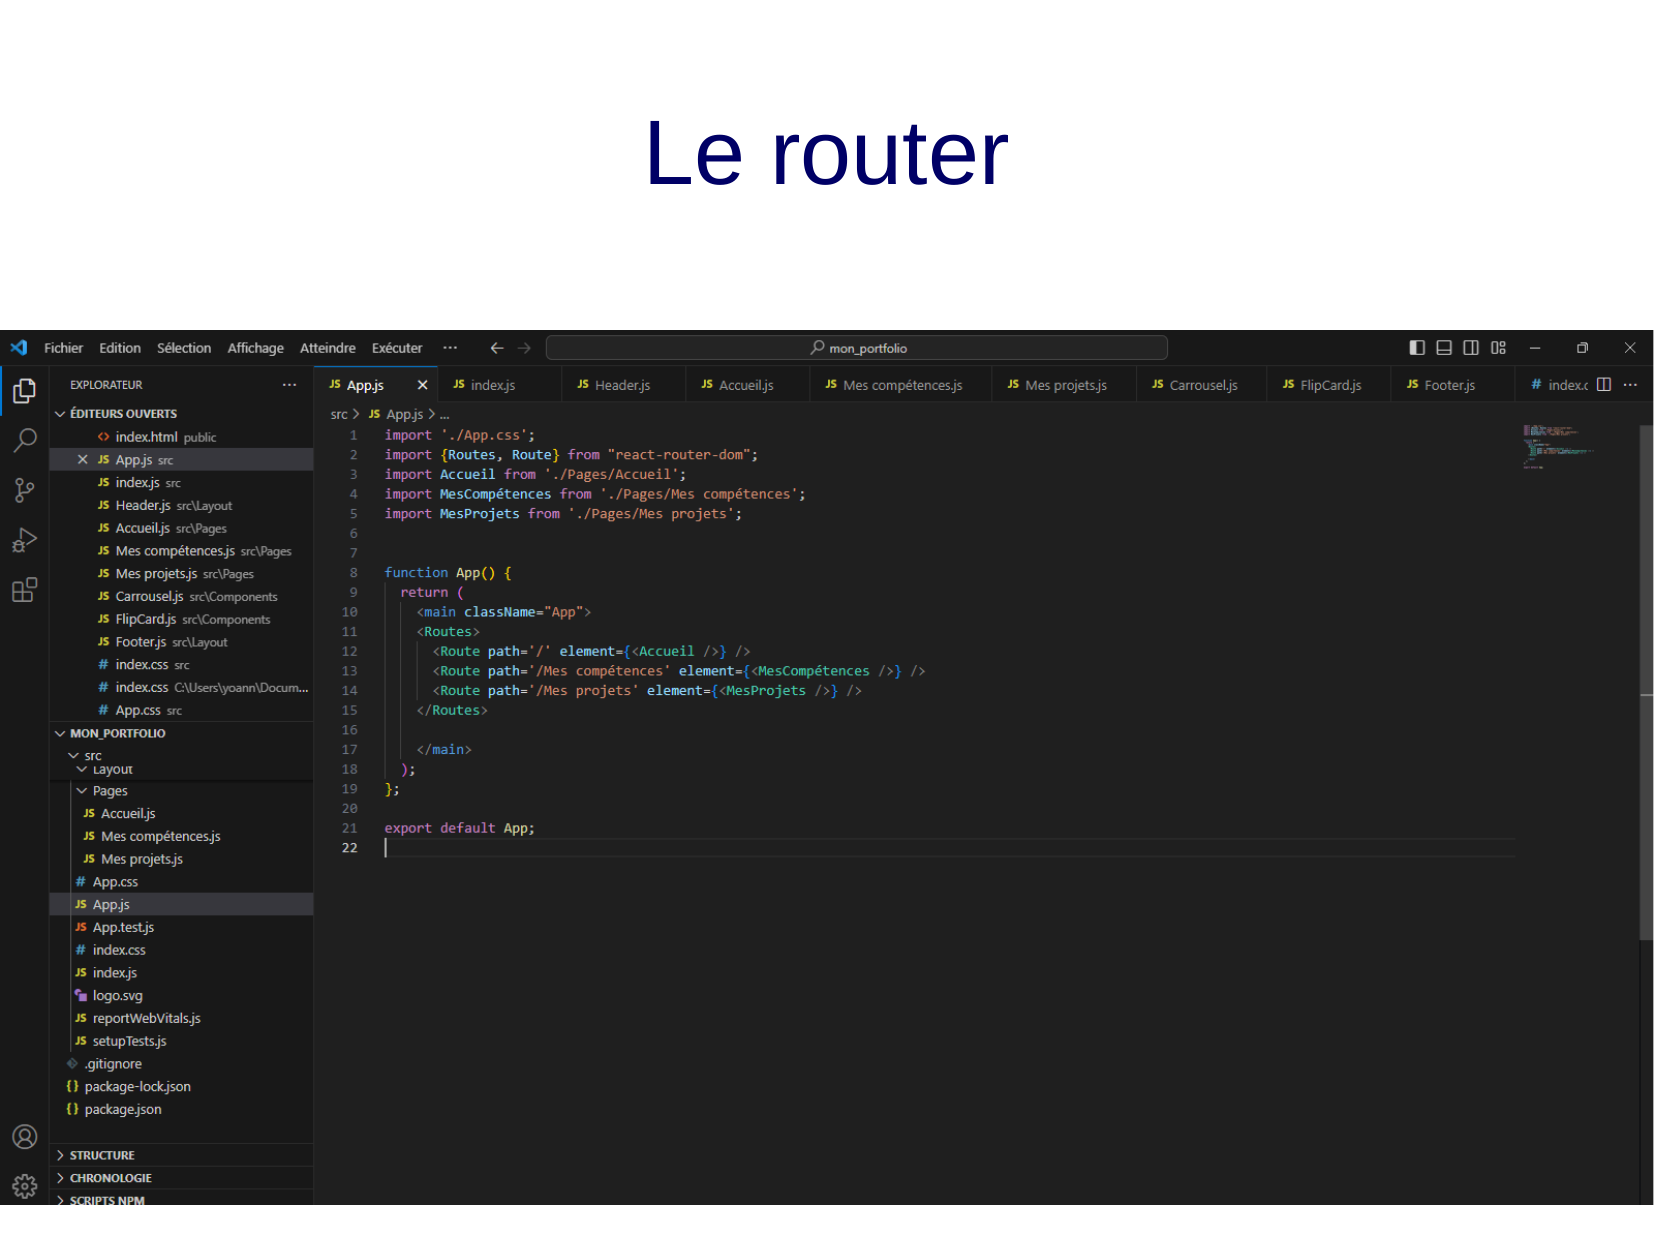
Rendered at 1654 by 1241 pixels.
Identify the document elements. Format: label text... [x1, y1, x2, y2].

picture [0, 330, 1654, 1205]
title Le router [82, 49, 1571, 257]
